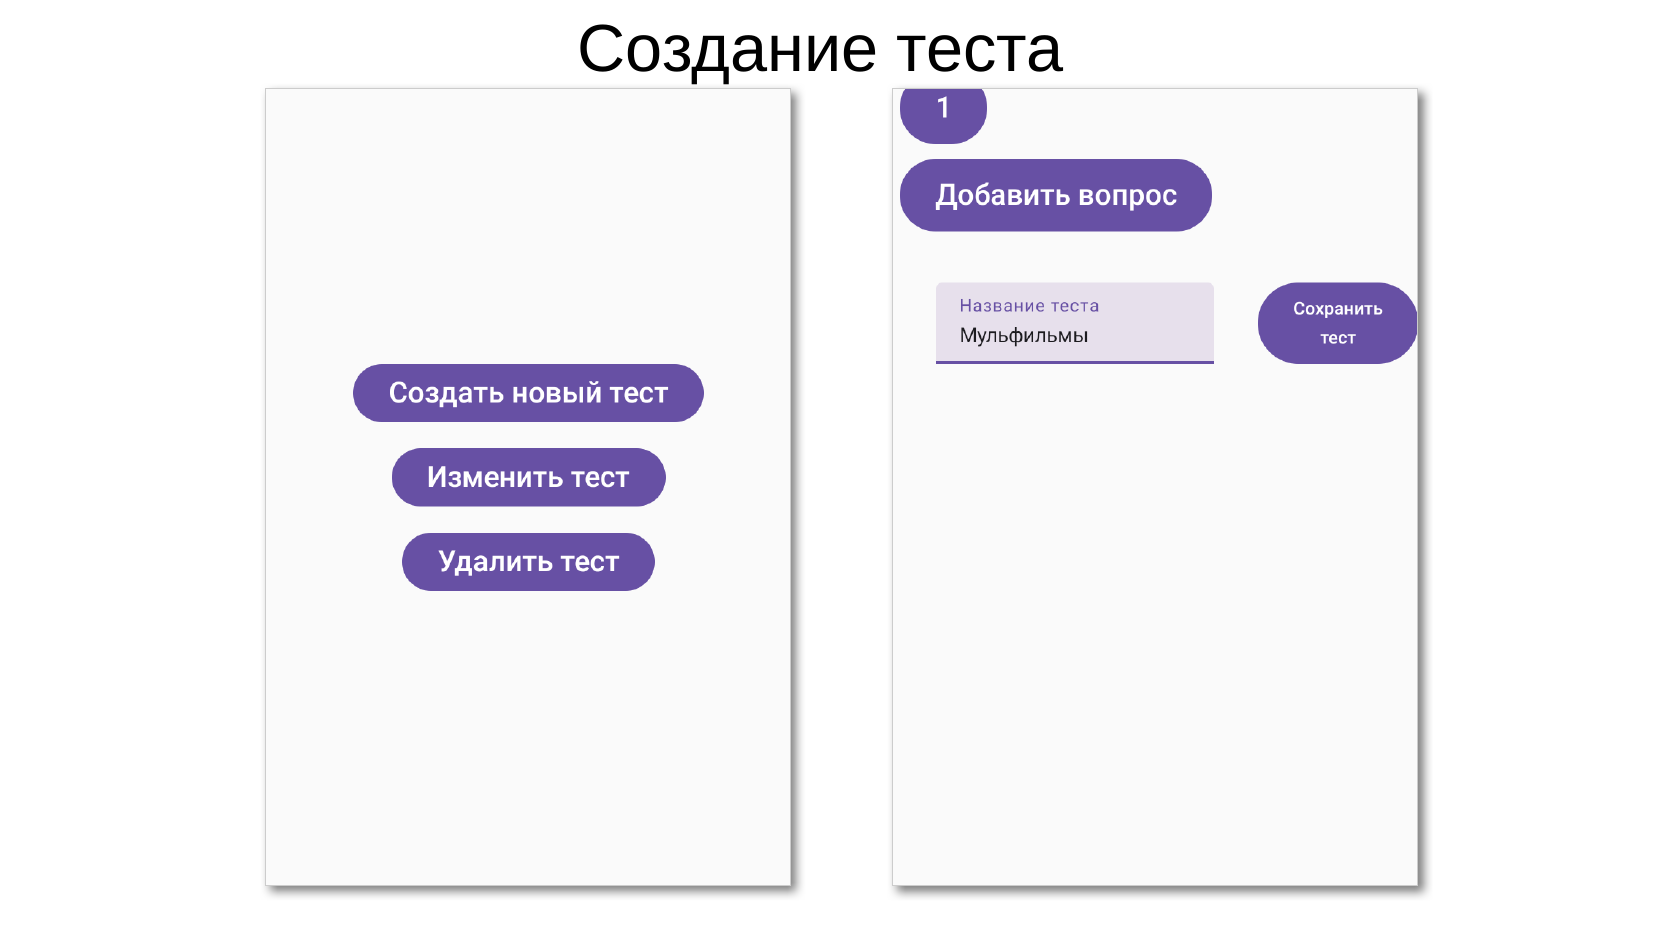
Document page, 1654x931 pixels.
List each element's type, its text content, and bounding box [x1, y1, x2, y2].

picture [265, 88, 791, 886]
picture [892, 88, 1418, 886]
title Создание теста [76, 0, 1565, 126]
